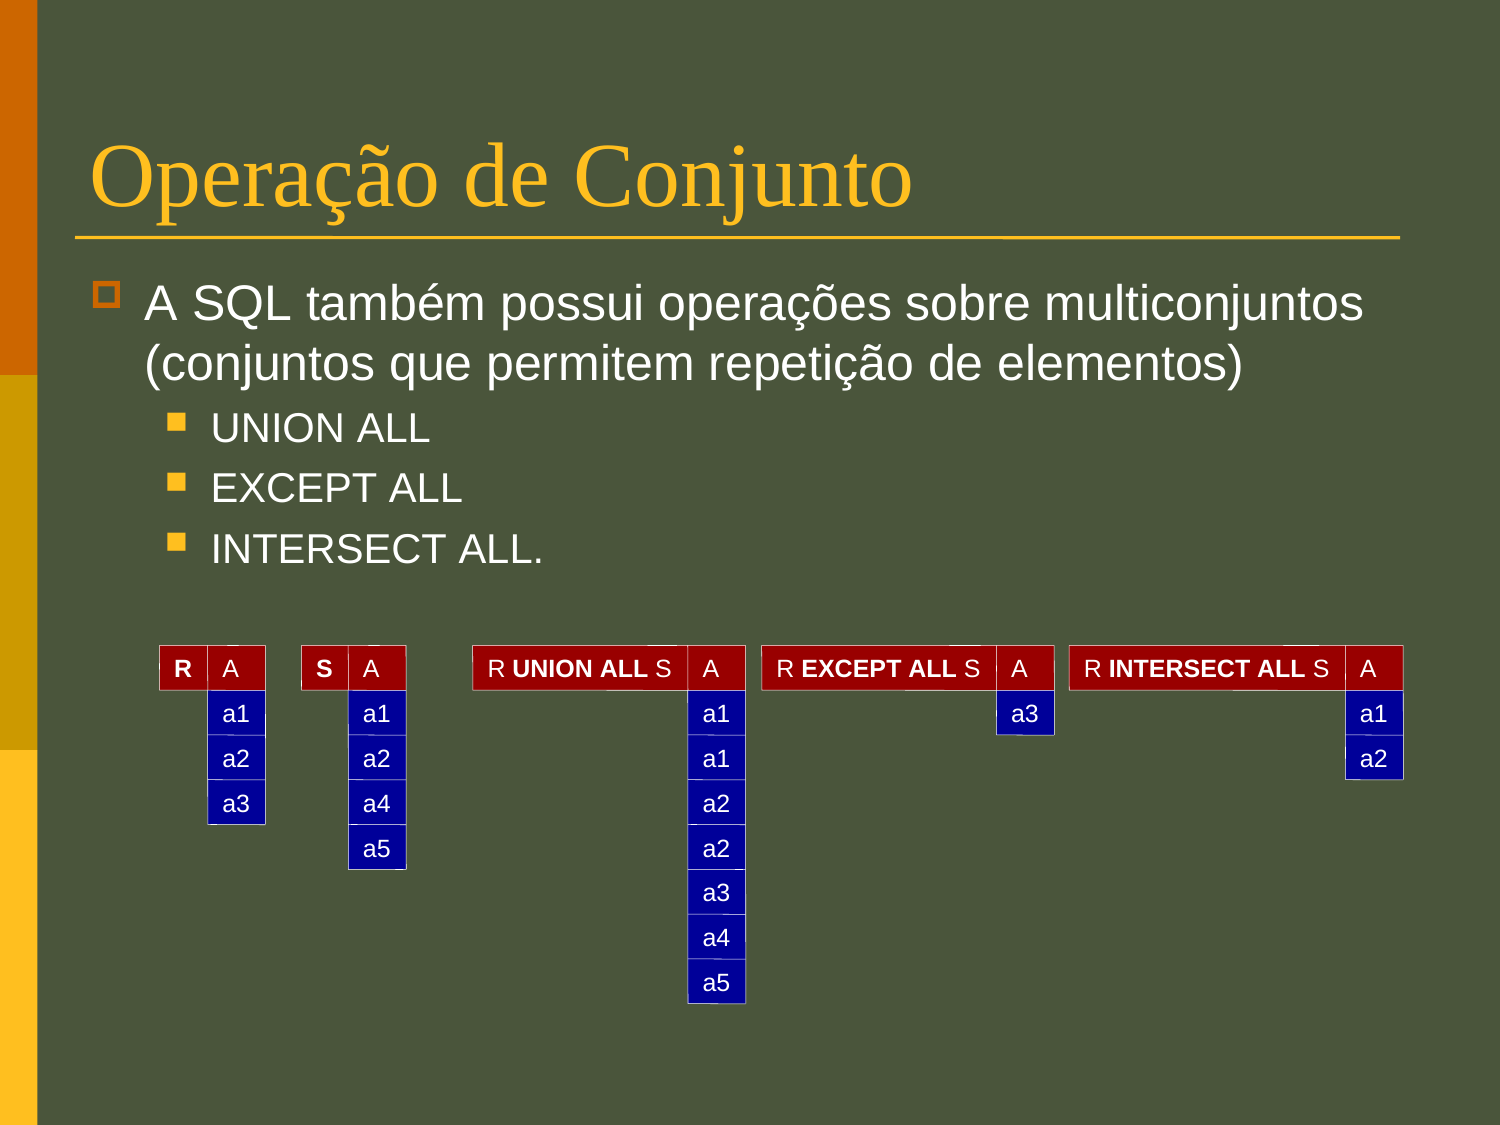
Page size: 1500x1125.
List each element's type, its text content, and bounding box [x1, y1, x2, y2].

text_box A [349, 646, 405, 690]
text_box a5 [689, 960, 745, 1003]
text_box a2 [349, 736, 405, 779]
text_box a2 [1346, 736, 1403, 779]
text_box a2 [208, 736, 265, 779]
text_box A [208, 646, 265, 690]
text_box a1 [689, 736, 745, 779]
text_box R UNION ALL S [473, 646, 687, 690]
text_box a2 [689, 780, 745, 824]
text_box A [997, 646, 1054, 690]
text_box a3 [997, 691, 1054, 734]
text_box a5 [349, 825, 405, 869]
text_box R EXCEPT ALL S [762, 646, 996, 690]
list A SQL também possui operações sobre multiconjuntos (conjuntos que permitem repetição de elementos) UNION ALL EXCEPT ALL INTERSECT ALL. [75, 262, 1426, 1006]
title Operação de Conjunto [75, 45, 1426, 233]
text_box A [689, 646, 745, 690]
text_box a1 [208, 691, 265, 734]
text_box a4 [349, 780, 405, 824]
text_box a2 [689, 825, 745, 869]
text_box a3 [209, 780, 265, 824]
text_box a1 [349, 691, 405, 734]
text_box R [160, 646, 207, 689]
text_box S [302, 646, 348, 689]
text_box a1 [689, 691, 745, 734]
text_box A [1346, 646, 1402, 690]
text_box a3 [689, 870, 745, 914]
text_box a1 [1346, 691, 1403, 734]
text_box R INTERSECT ALL S [1070, 646, 1345, 690]
text_box a4 [689, 915, 745, 958]
